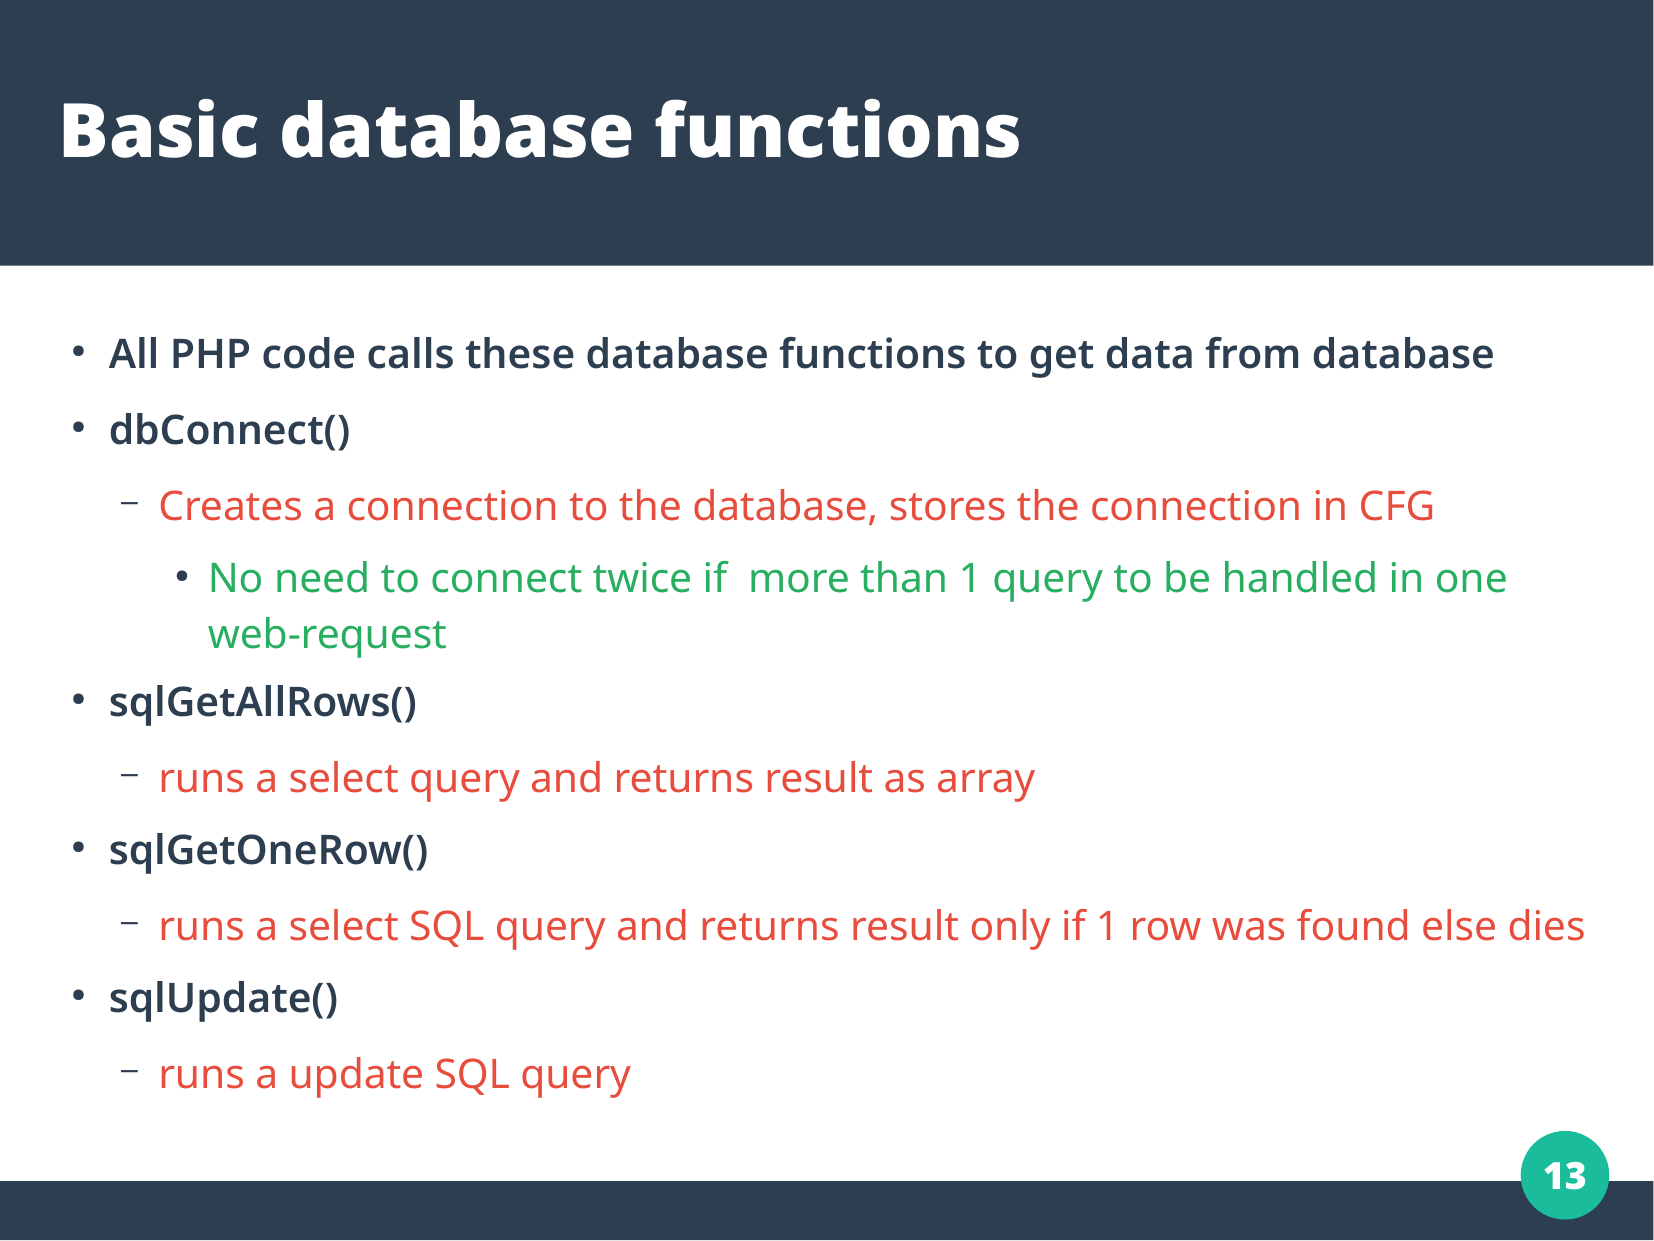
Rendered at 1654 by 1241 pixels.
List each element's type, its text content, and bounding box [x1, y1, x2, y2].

list All PHP code calls these database functions to get data from database dbConnect() Creates a connection to the database, stores the connection in CFG No need to connect twice if more than 1 query to be handled in one web-request sqlGetAllRows() runs a select query and returns result as array sqlGetOneRow() runs a select SQL query and returns result only if 1 row was found else dies sqlUpdate() runs a update SQL query [59, 324, 1595, 1152]
title Basic database functions [59, 49, 1595, 207]
